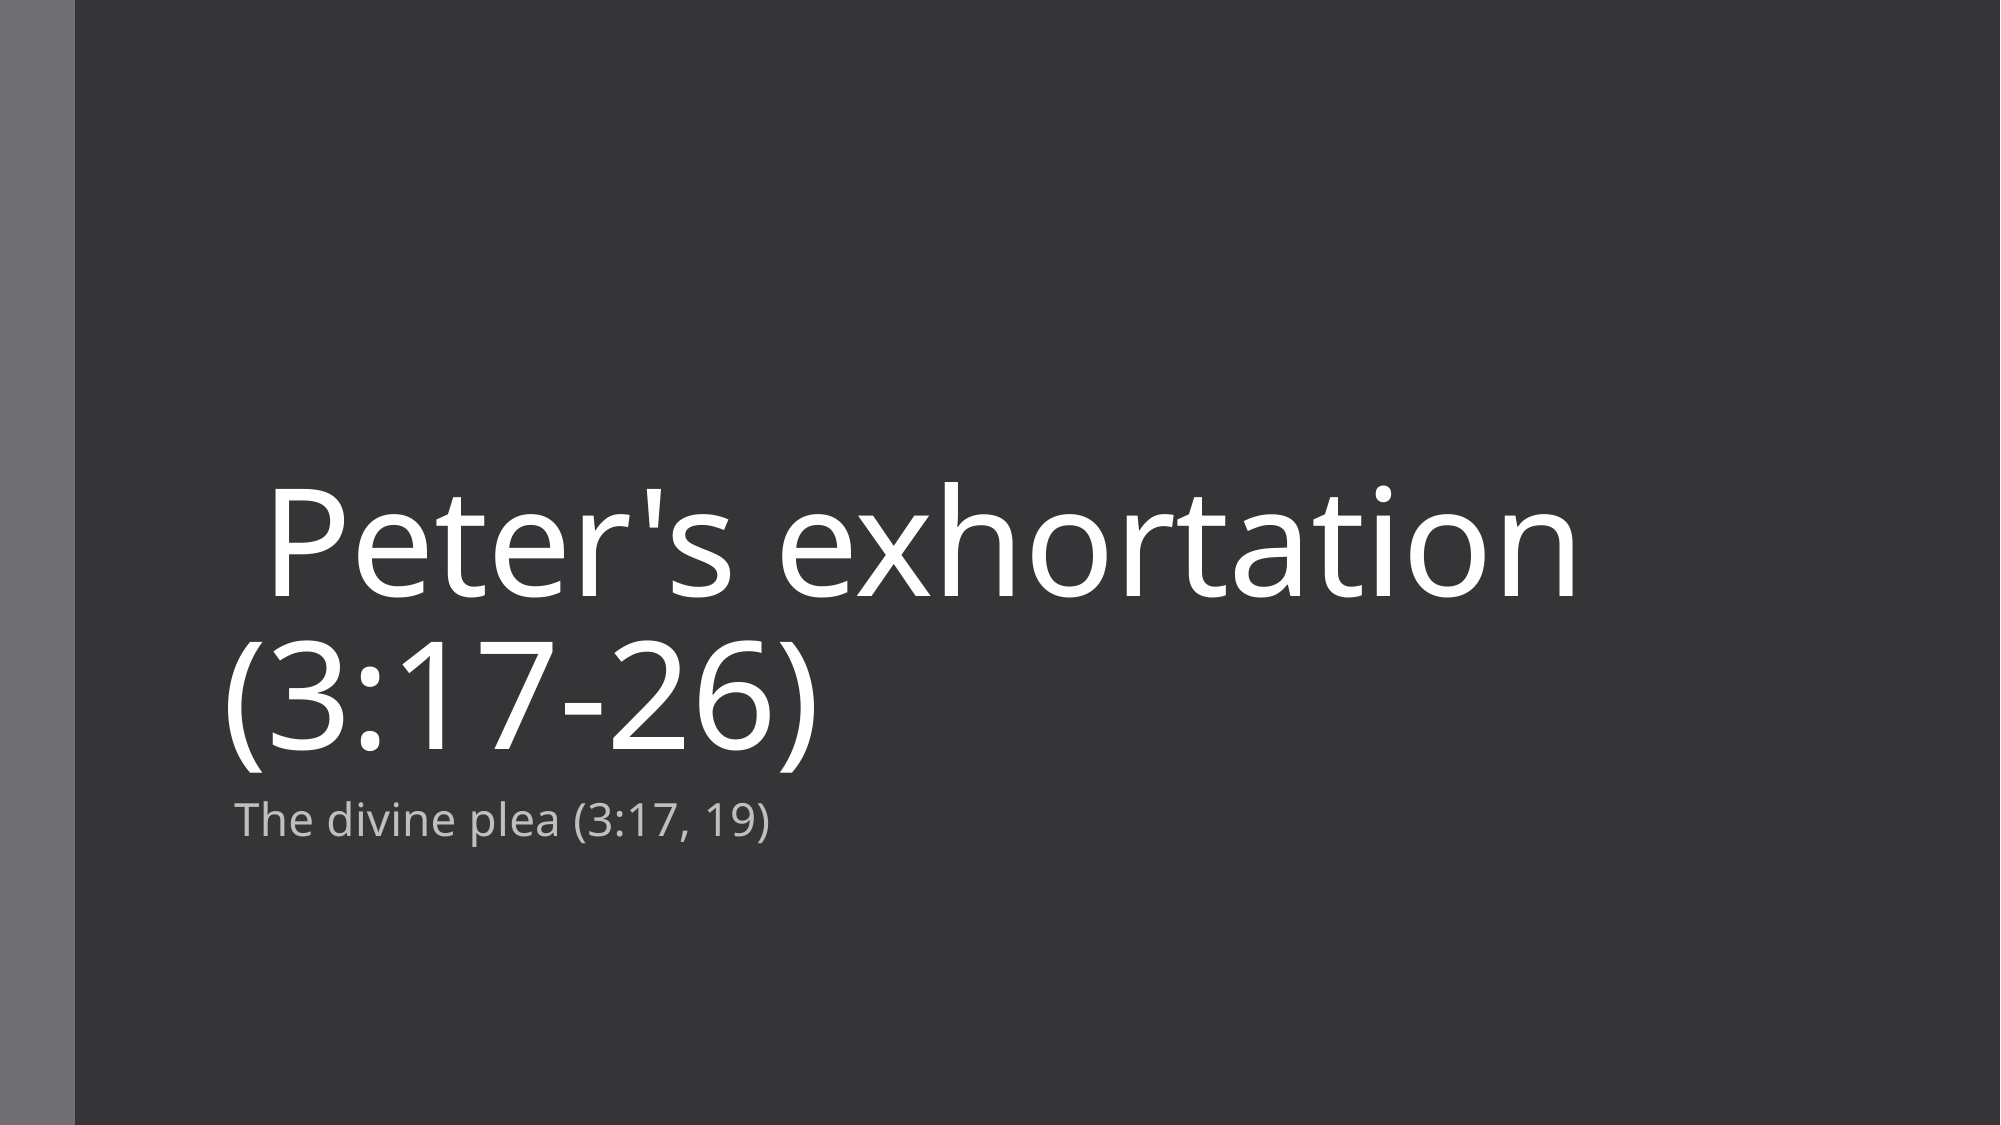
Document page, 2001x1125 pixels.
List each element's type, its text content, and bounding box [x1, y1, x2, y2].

subtitle The divine plea (3:17, 19) [206, 787, 1752, 1066]
title Peter's exhortation (3:17-26) [206, 124, 1752, 787]
